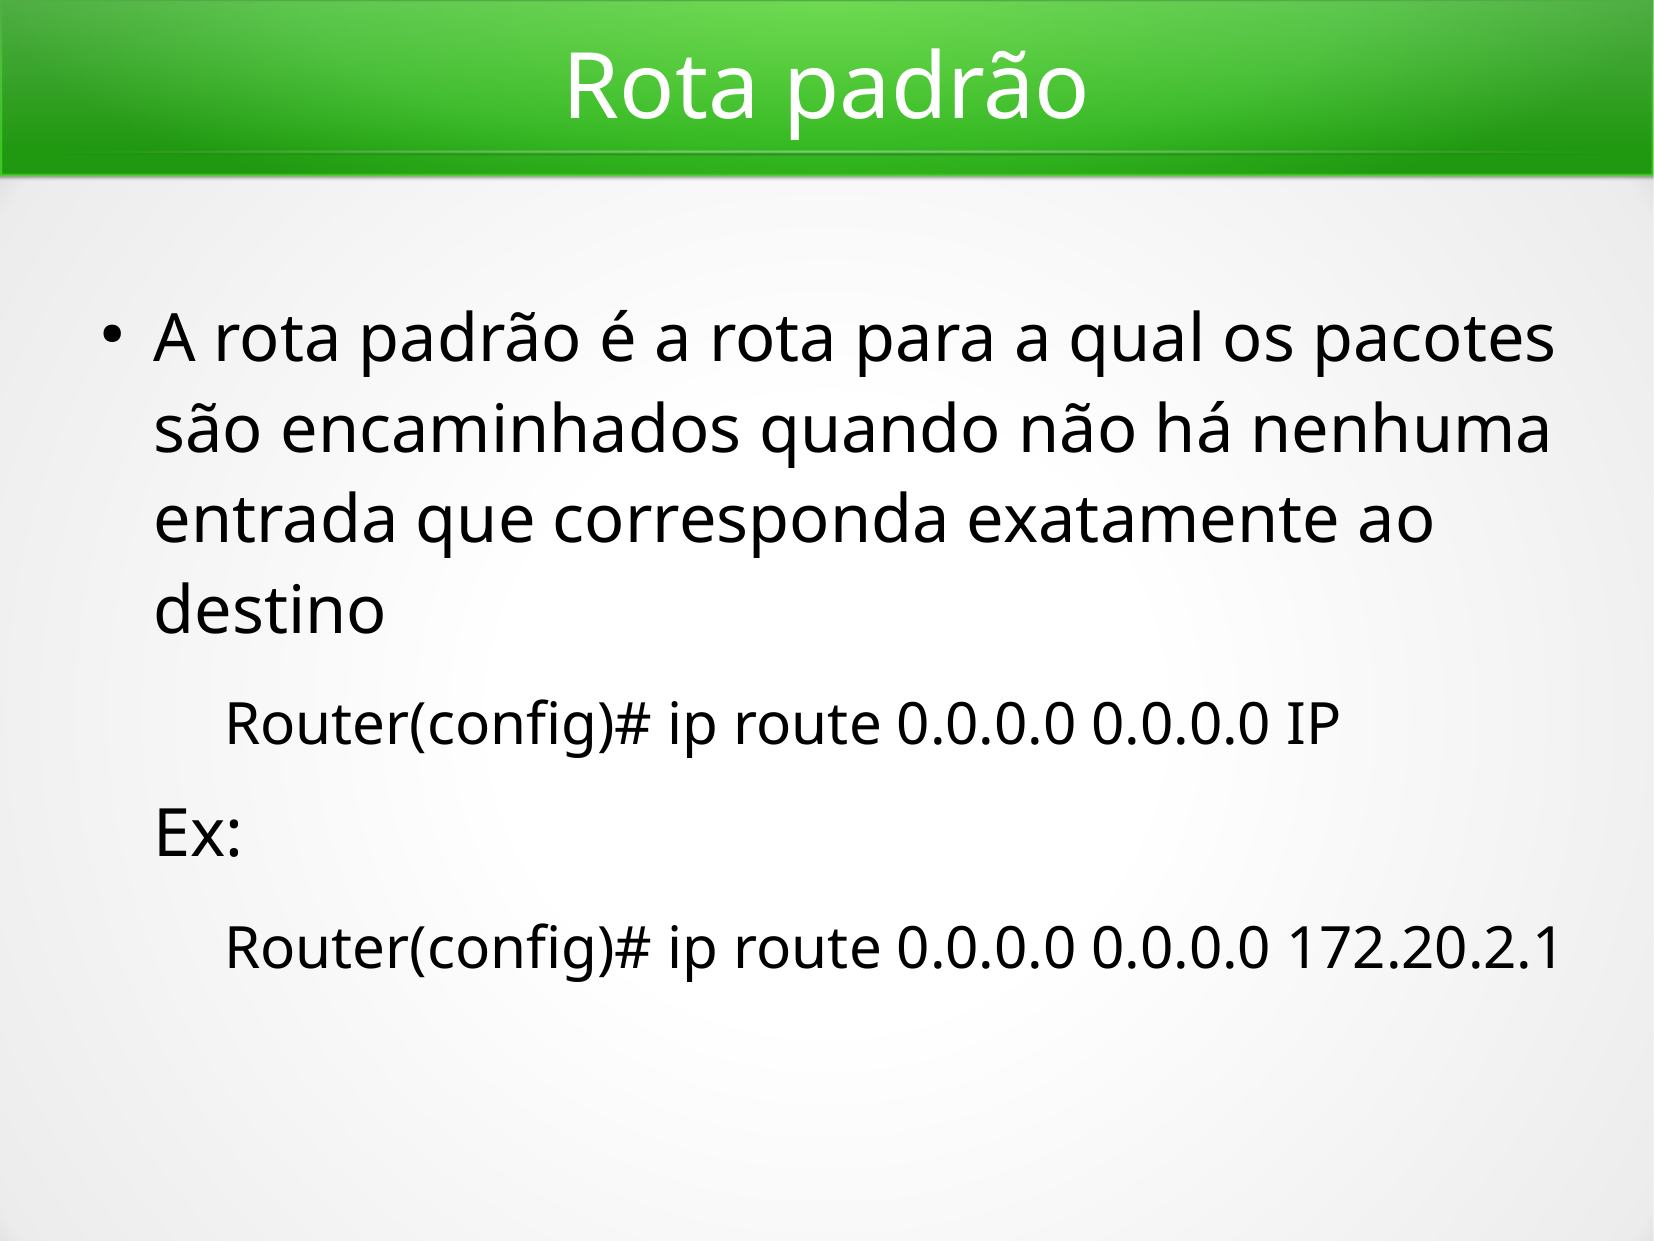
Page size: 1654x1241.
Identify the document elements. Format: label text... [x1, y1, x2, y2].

list A rota padrão é a rota para a qual os pacotes são encaminhados quando não há nenhuma entrada que corresponda exatamente ao destino Router(config)# ip route 0.0.0.0 0.0.0.0 IP Ex: Router(config)# ip route 0.0.0.0 0.0.0.0 172.20.2.1 [82, 290, 1571, 1010]
title Rota padrão [82, 11, 1571, 154]
picture [0, 0, 1654, 1241]
